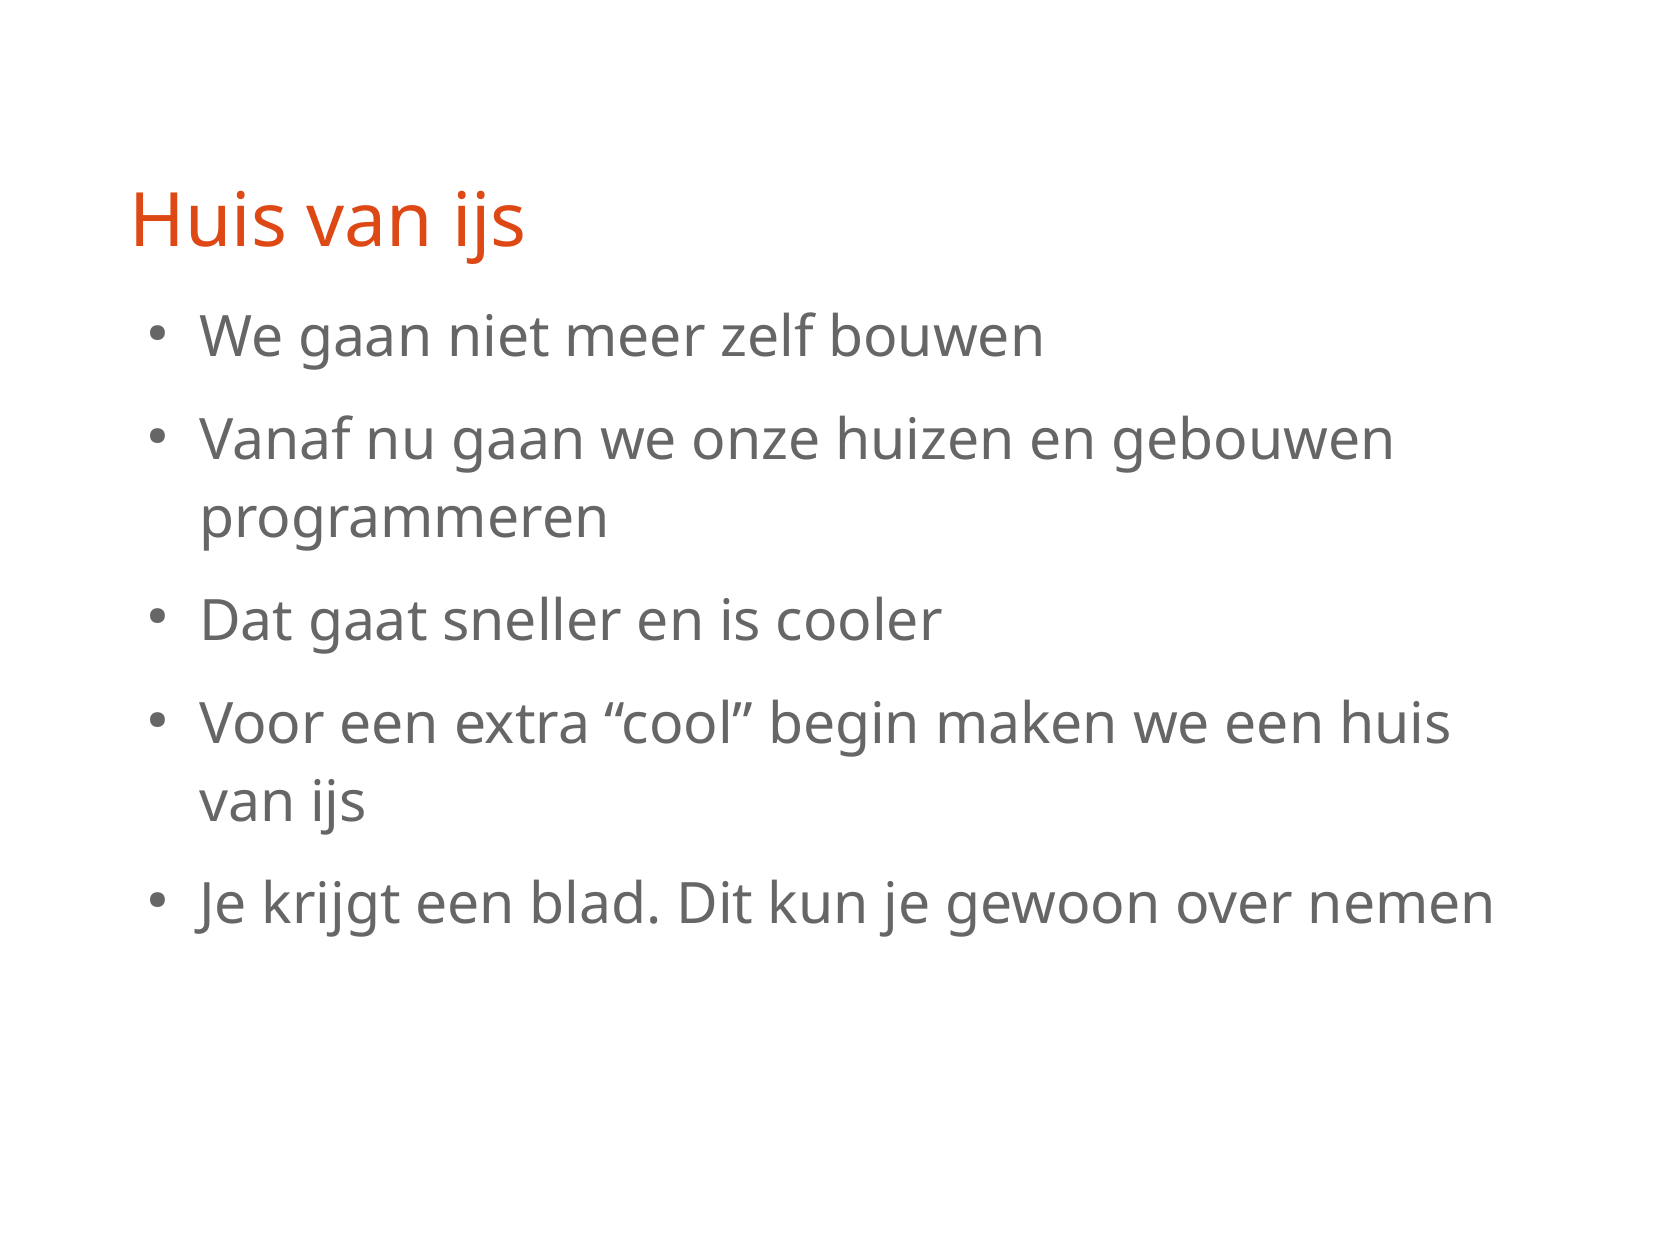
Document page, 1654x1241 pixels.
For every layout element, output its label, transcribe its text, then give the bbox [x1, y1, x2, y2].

title Huis van ijs [129, 153, 1518, 281]
list We gaan niet meer zelf bouwen Vanaf nu gaan we onze huizen en gebouwen programmeren Dat gaat sneller en is cooler Voor een extra “cool” begin maken we een huis van ijs Je krijgt een blad. Dit kun je gewoon over nemen [129, 295, 1518, 1010]
